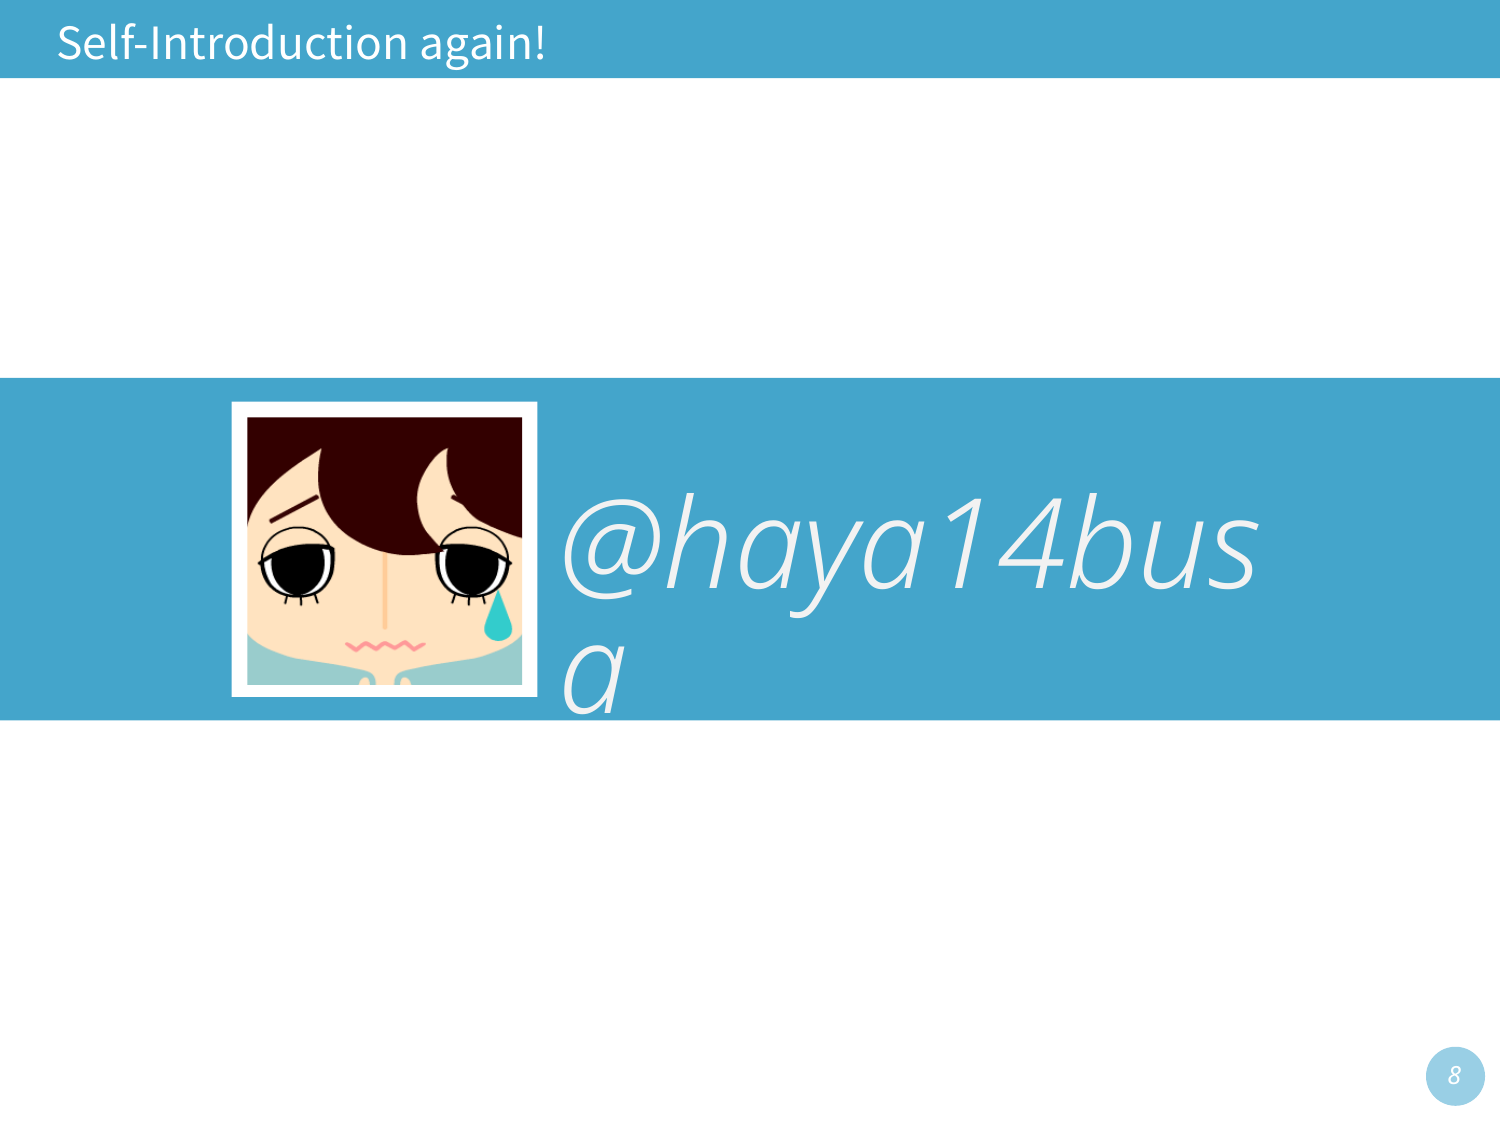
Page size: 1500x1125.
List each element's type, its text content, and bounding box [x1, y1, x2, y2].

text_box [0, 377, 1500, 721]
text_box @haya14busa [543, 456, 1341, 642]
title Self-Introduction again! [41, 7, 1392, 76]
slide_number <number> [1424, 1046, 1484, 1107]
